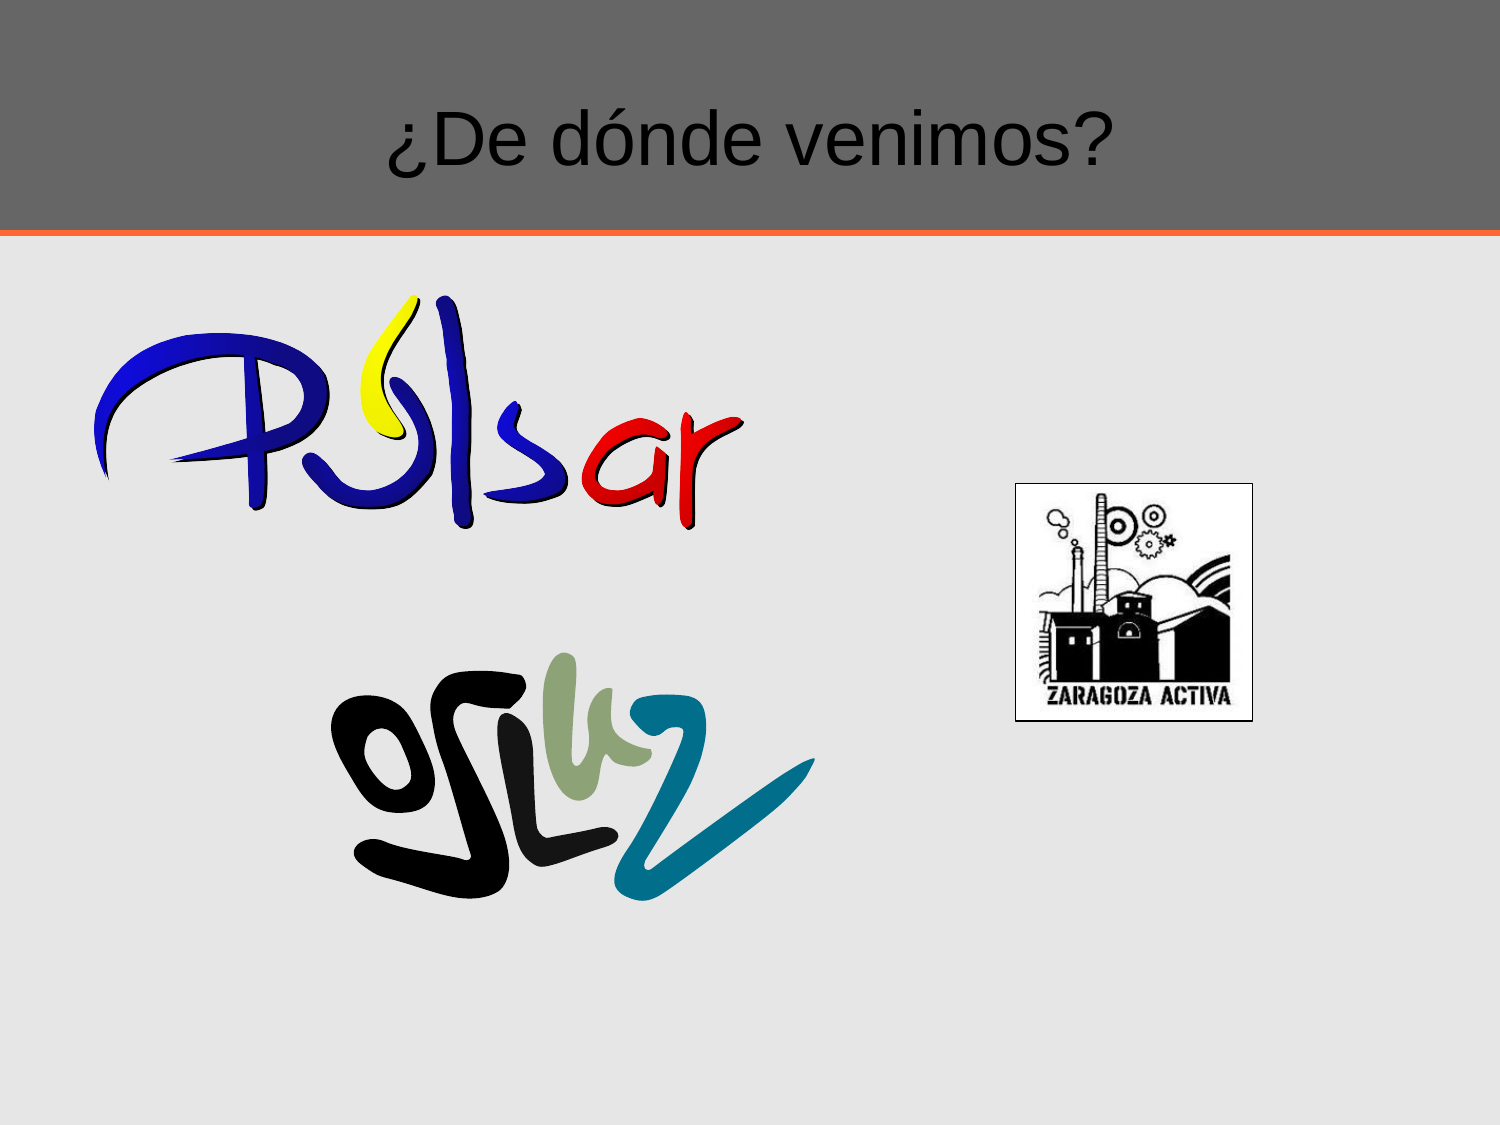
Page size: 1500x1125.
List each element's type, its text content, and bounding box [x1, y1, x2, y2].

picture [94, 295, 744, 530]
title ¿De dónde venimos? [75, 44, 1425, 233]
picture [321, 649, 832, 905]
picture [1015, 484, 1252, 721]
